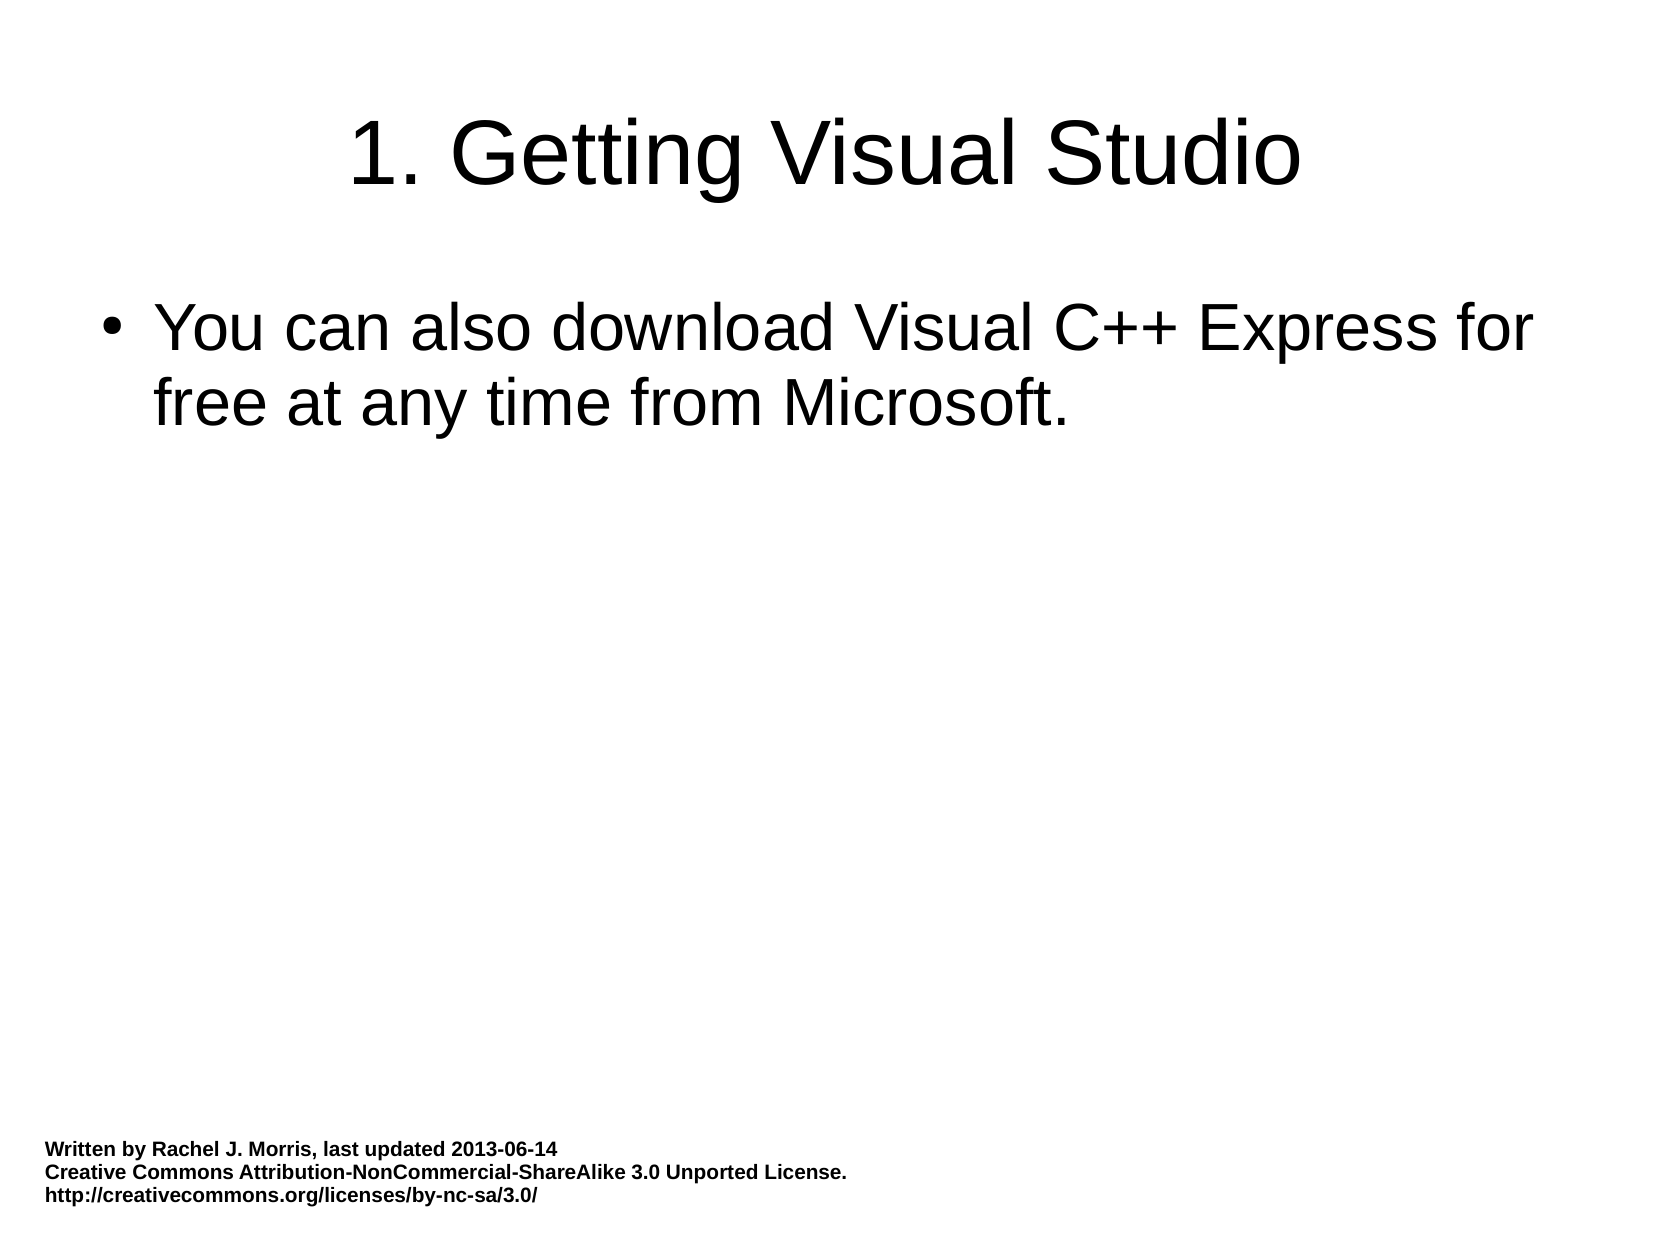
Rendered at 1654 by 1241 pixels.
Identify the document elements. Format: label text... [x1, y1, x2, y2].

title 1. Getting Visual Studio [82, 49, 1571, 257]
list You can also download Visual C++ Express for free at any time from Microsoft. [82, 290, 1538, 1010]
